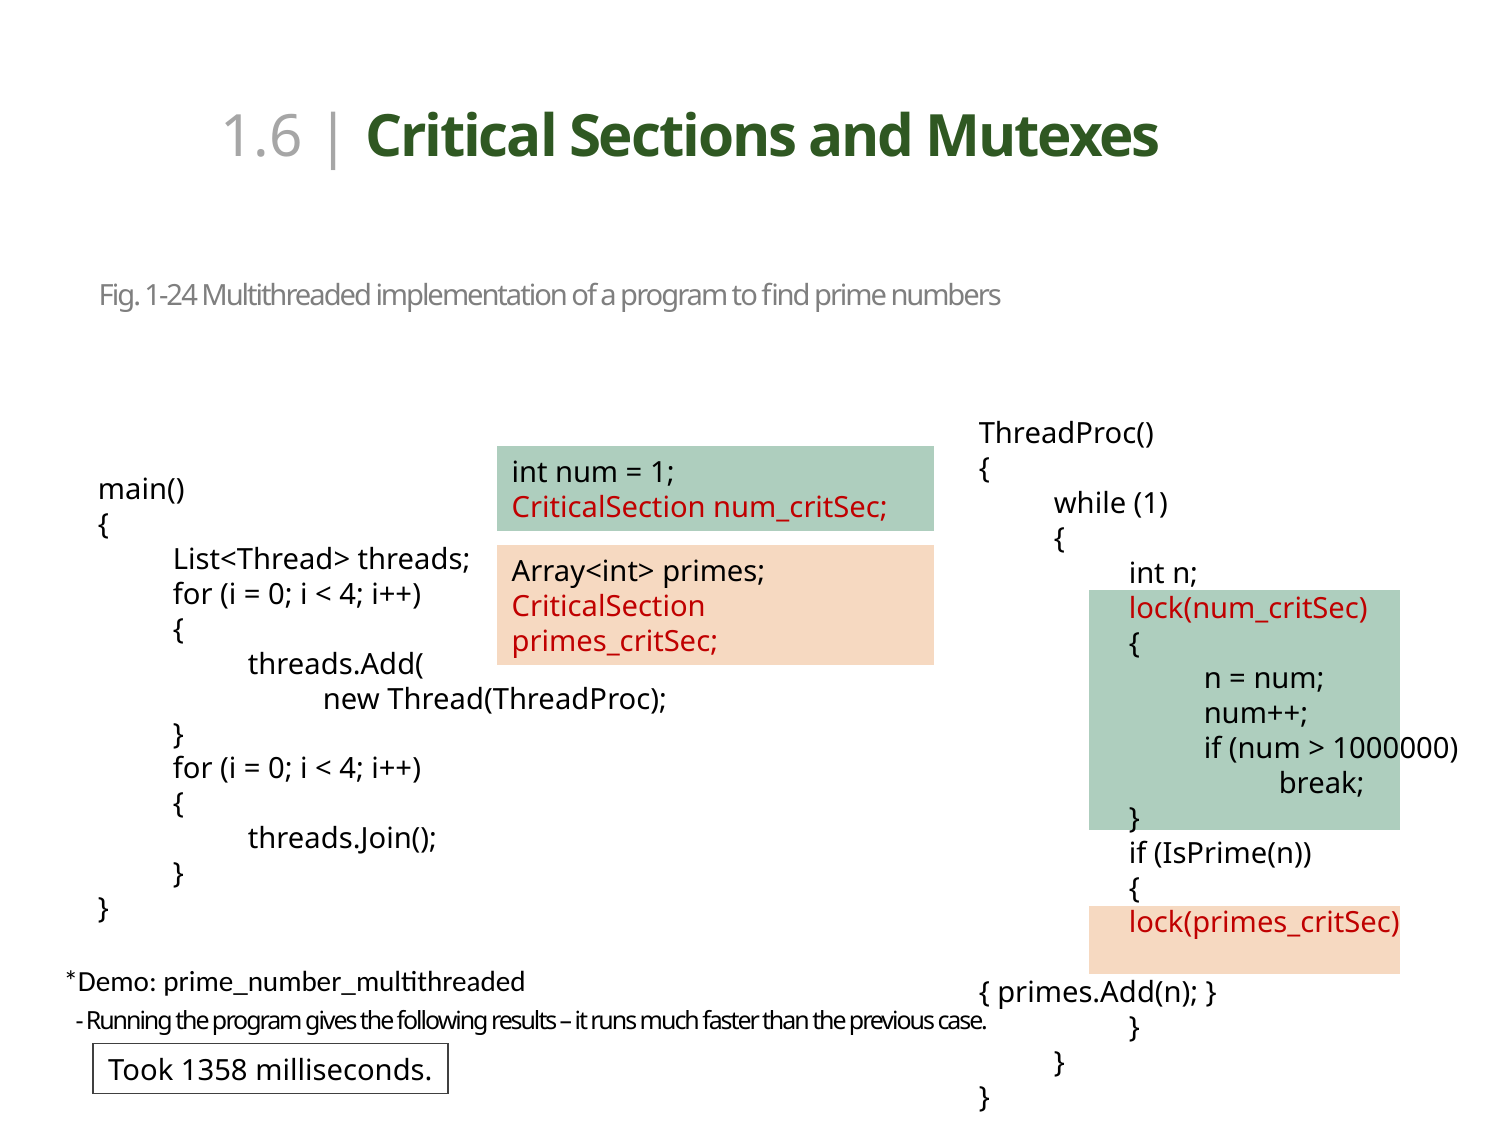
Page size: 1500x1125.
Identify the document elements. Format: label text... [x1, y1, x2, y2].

text_box int num = 1; CriticalSection num_critSec; [497, 446, 934, 531]
text_box 1.6 | Critical Sections and Mutexes [165, 89, 1216, 176]
text_box - Running the program gives the following results – it runs much faster than the previous case. [60, 996, 1343, 1043]
text_box main() { List<Thread> threads; for (i = 0; i < 4; i++) { threads.Add( new Thread(ThreadProc); } for (i = 0; i < 4; i++) { threads.Join(); } } [83, 463, 685, 932]
text_box ThreadProc() { while (1) { int n; lock(num_critSec) { n = num; num++; if (num > 1000000) break; } if (IsPrime(n)) { lock(primes_critSec) { primes.Add(n); } } } } [964, 407, 1500, 1121]
text_box *Demo: prime_number_multithreaded [48, 954, 566, 1005]
text_box Took 1358 milliseconds. [93, 1043, 448, 1093]
text_box Fig. 1-24 Multithreaded implementation of a program to find prime numbers [83, 268, 977, 320]
text_box Array<int> primes; CriticalSection primes_critSec; [497, 545, 934, 665]
